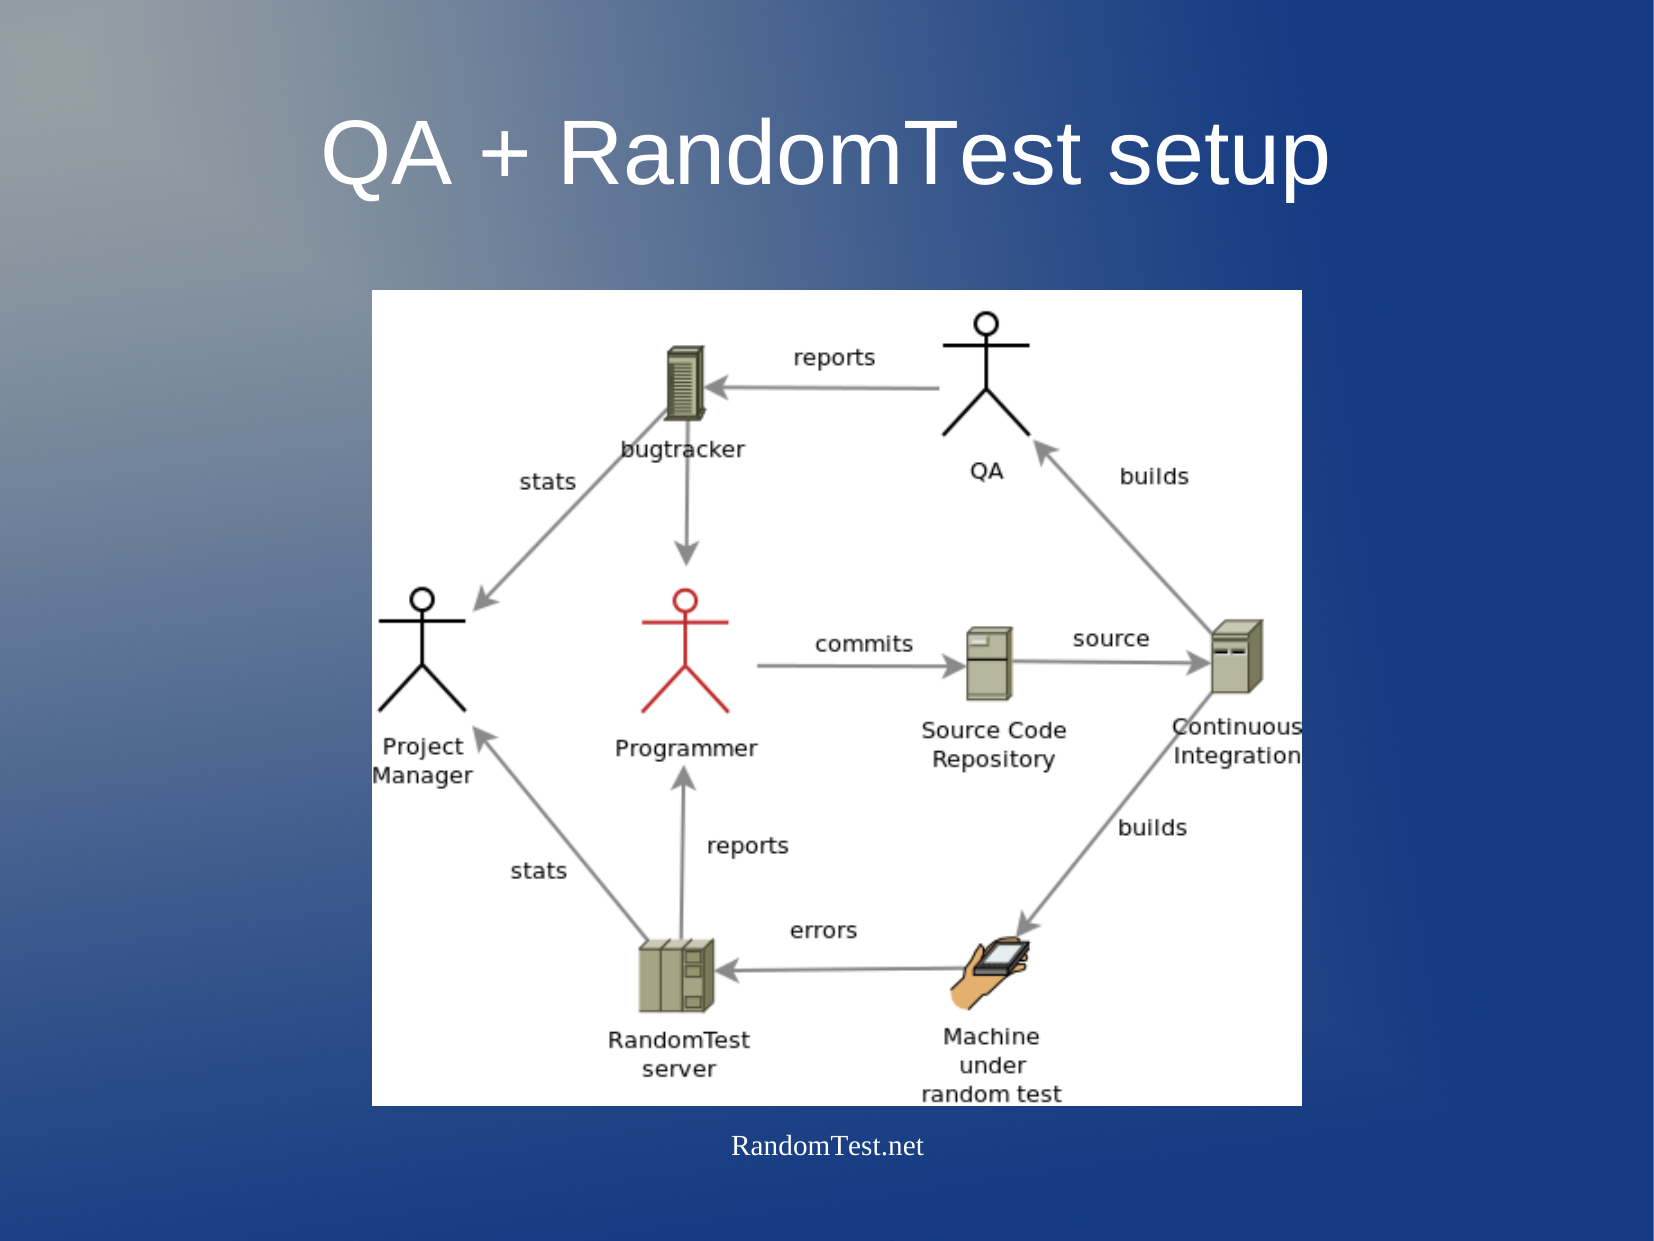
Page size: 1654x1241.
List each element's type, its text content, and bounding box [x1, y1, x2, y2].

picture [0, 0, 1654, 1241]
title QA + RandomTest setup [82, 49, 1571, 257]
